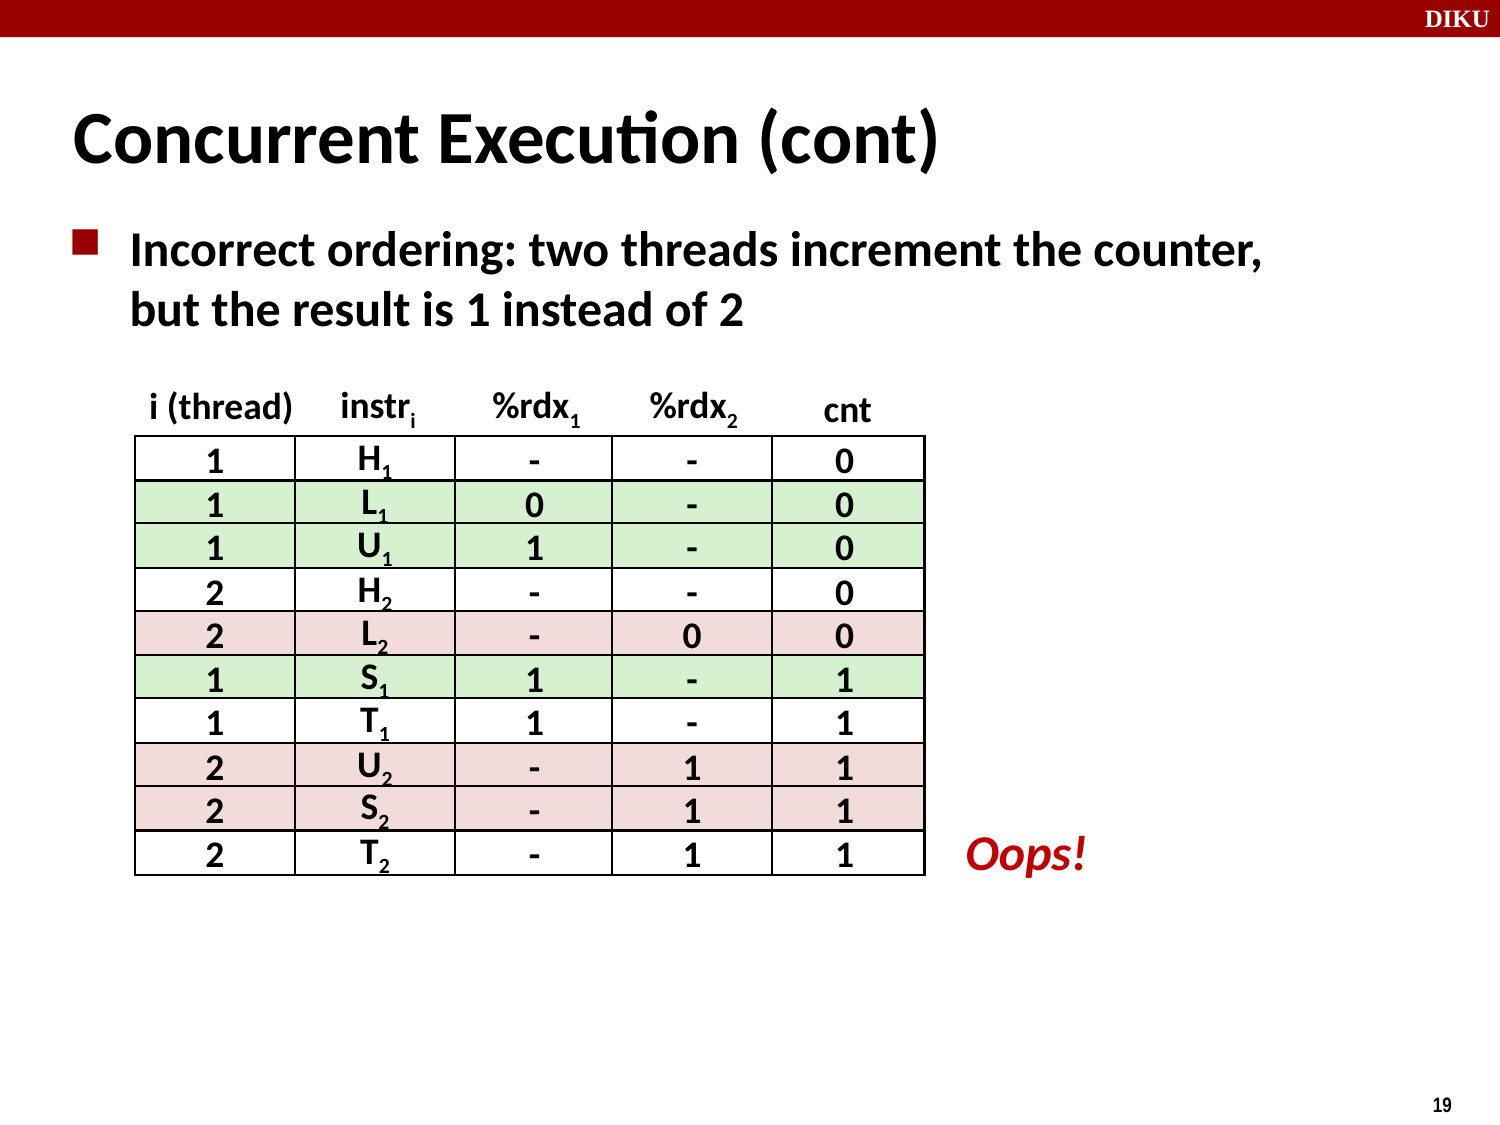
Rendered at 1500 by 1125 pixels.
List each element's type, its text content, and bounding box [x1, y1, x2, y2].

text_box %rdx2 [634, 374, 753, 440]
text_box - [454, 435, 612, 480]
text_box 1 [135, 523, 295, 567]
text_box 1 [135, 435, 295, 480]
text_box 0 [772, 523, 925, 567]
text_box 0 [772, 480, 925, 523]
text_box Incorrect ordering: two threads increment the counter, but the result is 1 instead of 2 [58, 209, 1354, 350]
text_box - [454, 610, 612, 655]
text_box - [454, 567, 612, 610]
text_box 1 [612, 785, 772, 830]
text_box 2 [135, 830, 295, 875]
text_box - [454, 785, 612, 830]
text_box 0 [772, 610, 925, 655]
text_box 2 [135, 610, 295, 655]
text_box T2 [295, 830, 454, 875]
text_box i (thread) [134, 374, 309, 435]
text_box H1 [295, 435, 454, 480]
text_box 1 [772, 655, 925, 698]
text_box U1 [295, 523, 454, 567]
text_box 1 [772, 742, 925, 785]
text_box 1 [454, 698, 612, 742]
text_box 0 [772, 435, 925, 480]
text_box U2 [295, 742, 454, 785]
text_box - [612, 698, 772, 742]
text_box S1 [295, 655, 454, 698]
text_box 2 [135, 785, 295, 830]
text_box - [612, 655, 772, 698]
text_box Concurrent Execution (cont) [58, 71, 1304, 197]
text_box 1 [772, 785, 925, 830]
text_box 1 [135, 480, 295, 523]
text_box instri [325, 374, 431, 440]
text_box 2 [135, 742, 295, 785]
text_box - [612, 480, 772, 523]
text_box %rdx1 [477, 374, 596, 440]
text_box Oops! [950, 812, 1103, 888]
text_box - [612, 435, 772, 480]
text_box 1 [612, 830, 772, 875]
text_box 0 [612, 610, 772, 655]
text_box 1 [454, 523, 612, 567]
text_box - [612, 567, 772, 610]
text_box L2 [295, 610, 454, 655]
text_box H2 [295, 567, 454, 610]
text_box T1 [295, 698, 454, 742]
text_box - [454, 830, 612, 875]
text_box - [454, 742, 612, 785]
text_box 1 [772, 830, 925, 875]
text_box 1 [135, 698, 295, 742]
text_box 1 [612, 742, 772, 785]
text_box 1 [772, 698, 925, 742]
text_box 0 [772, 567, 925, 610]
text_box S2 [295, 785, 454, 830]
text_box - [612, 523, 772, 567]
text_box 2 [135, 567, 295, 610]
text_box 1 [454, 655, 612, 698]
text_box cnt [808, 377, 887, 437]
text_box L1 [295, 480, 454, 523]
text_box 0 [454, 480, 612, 523]
text_box 1 [135, 655, 295, 698]
